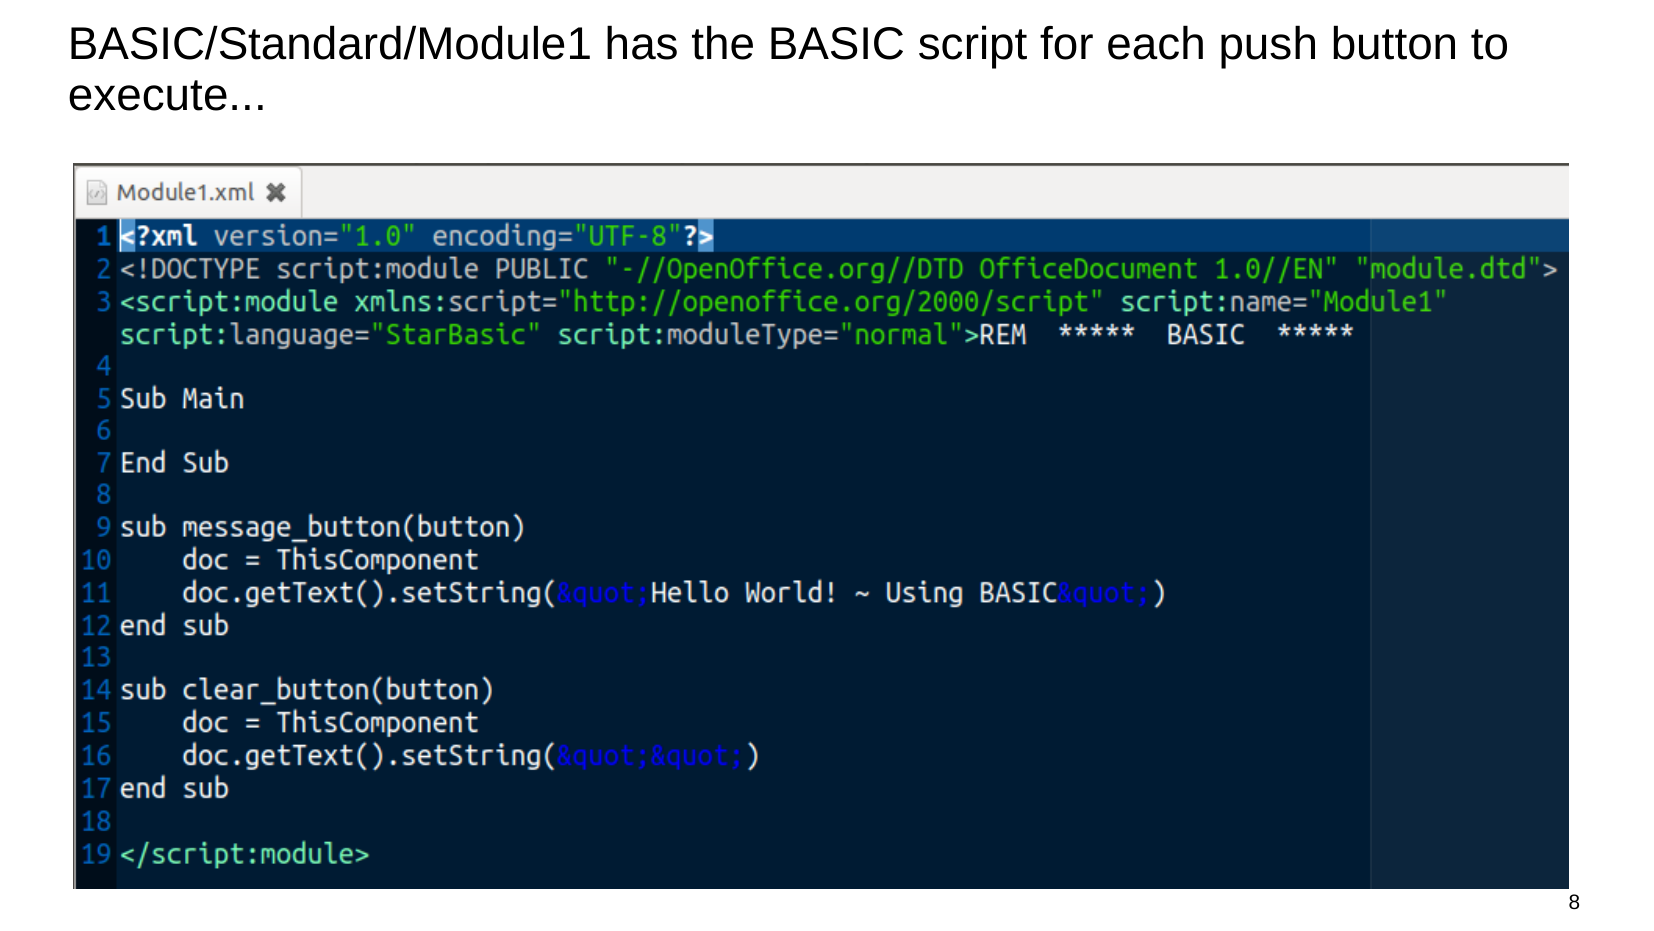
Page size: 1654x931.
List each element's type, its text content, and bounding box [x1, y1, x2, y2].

text_box <number> [1553, 883, 1654, 922]
picture [73, 163, 1569, 889]
subtitle BASIC/Standard/Module1 has the BASIC script for each push button to execute... [67, 17, 1557, 130]
